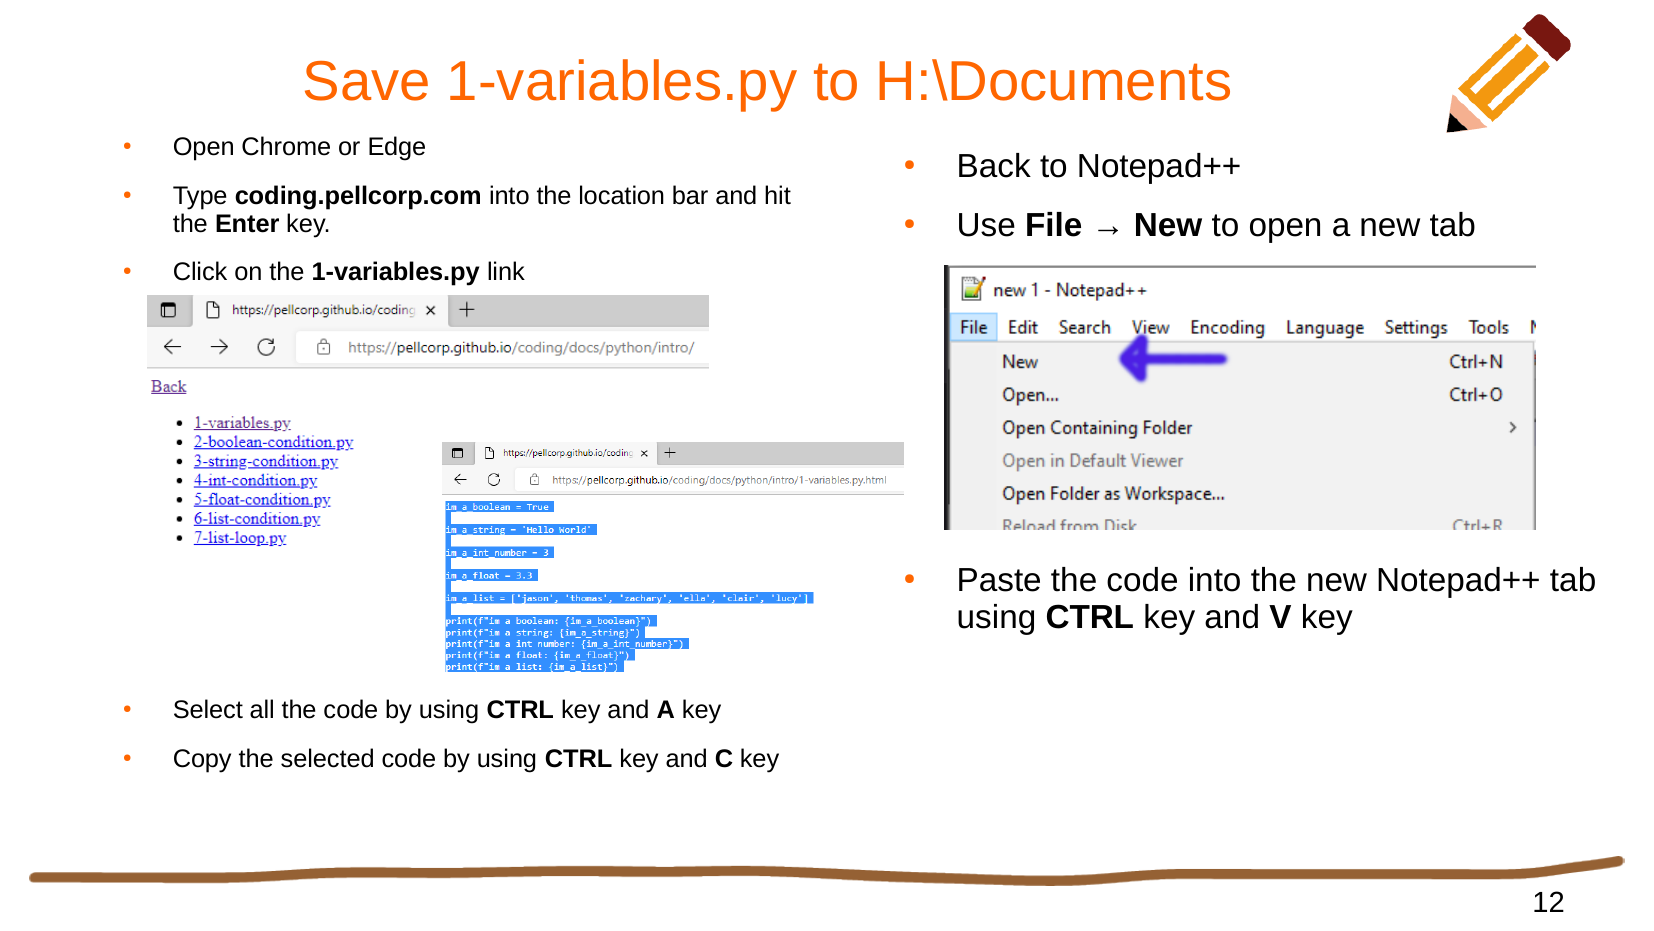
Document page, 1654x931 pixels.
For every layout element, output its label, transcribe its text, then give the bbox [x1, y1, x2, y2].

title Save 1-variables.py to H:\Documents [88, 29, 1447, 133]
list Open Chrome or Edge Type coding.pellcorp.com into the location bar and hit the Enter key. Click on the 1-variables.py link Select all the code by using CTRL key and A key Copy the selected code by using CTRL key and C key [106, 132, 827, 783]
picture [1446, 14, 1571, 133]
picture [944, 265, 1536, 530]
picture [147, 295, 904, 680]
picture [29, 856, 1625, 886]
list Back to Notepad++ Use File → New to open a new tab Paste the code into the new Notepad++ tab using CTRL key and V key [885, 147, 1607, 798]
